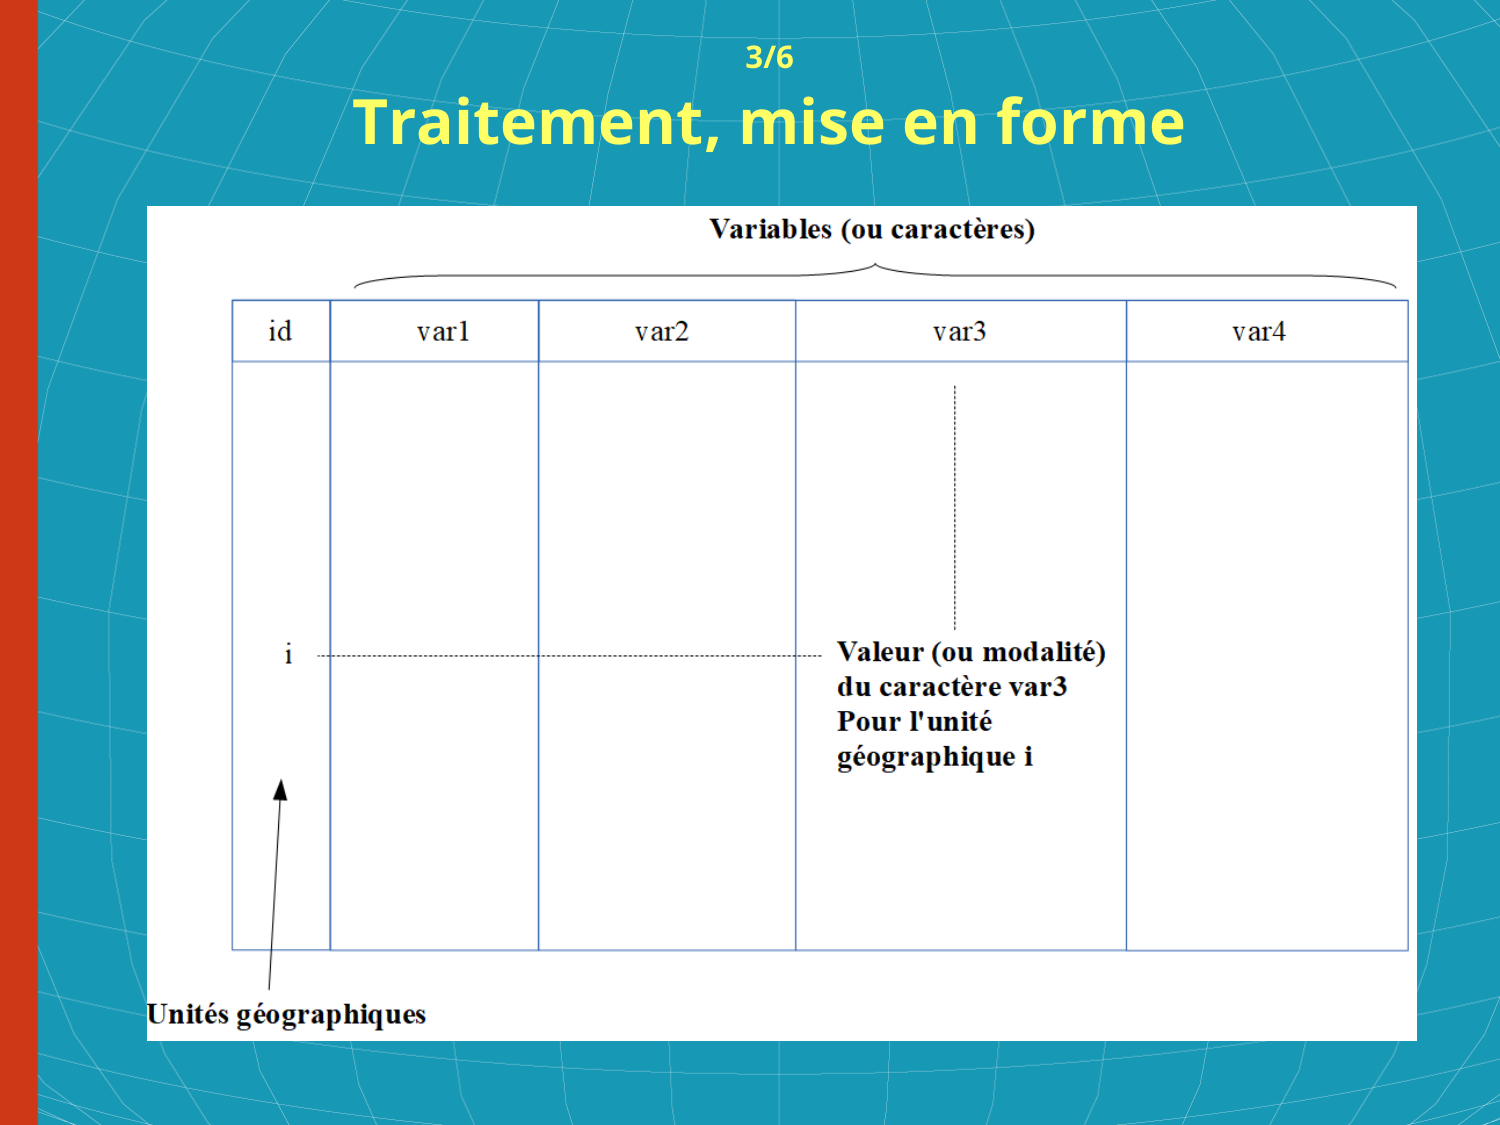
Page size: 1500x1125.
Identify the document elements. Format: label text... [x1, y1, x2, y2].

picture [0, 0, 1500, 1125]
title 3/6 Traitement, mise en forme [64, 20, 1476, 178]
